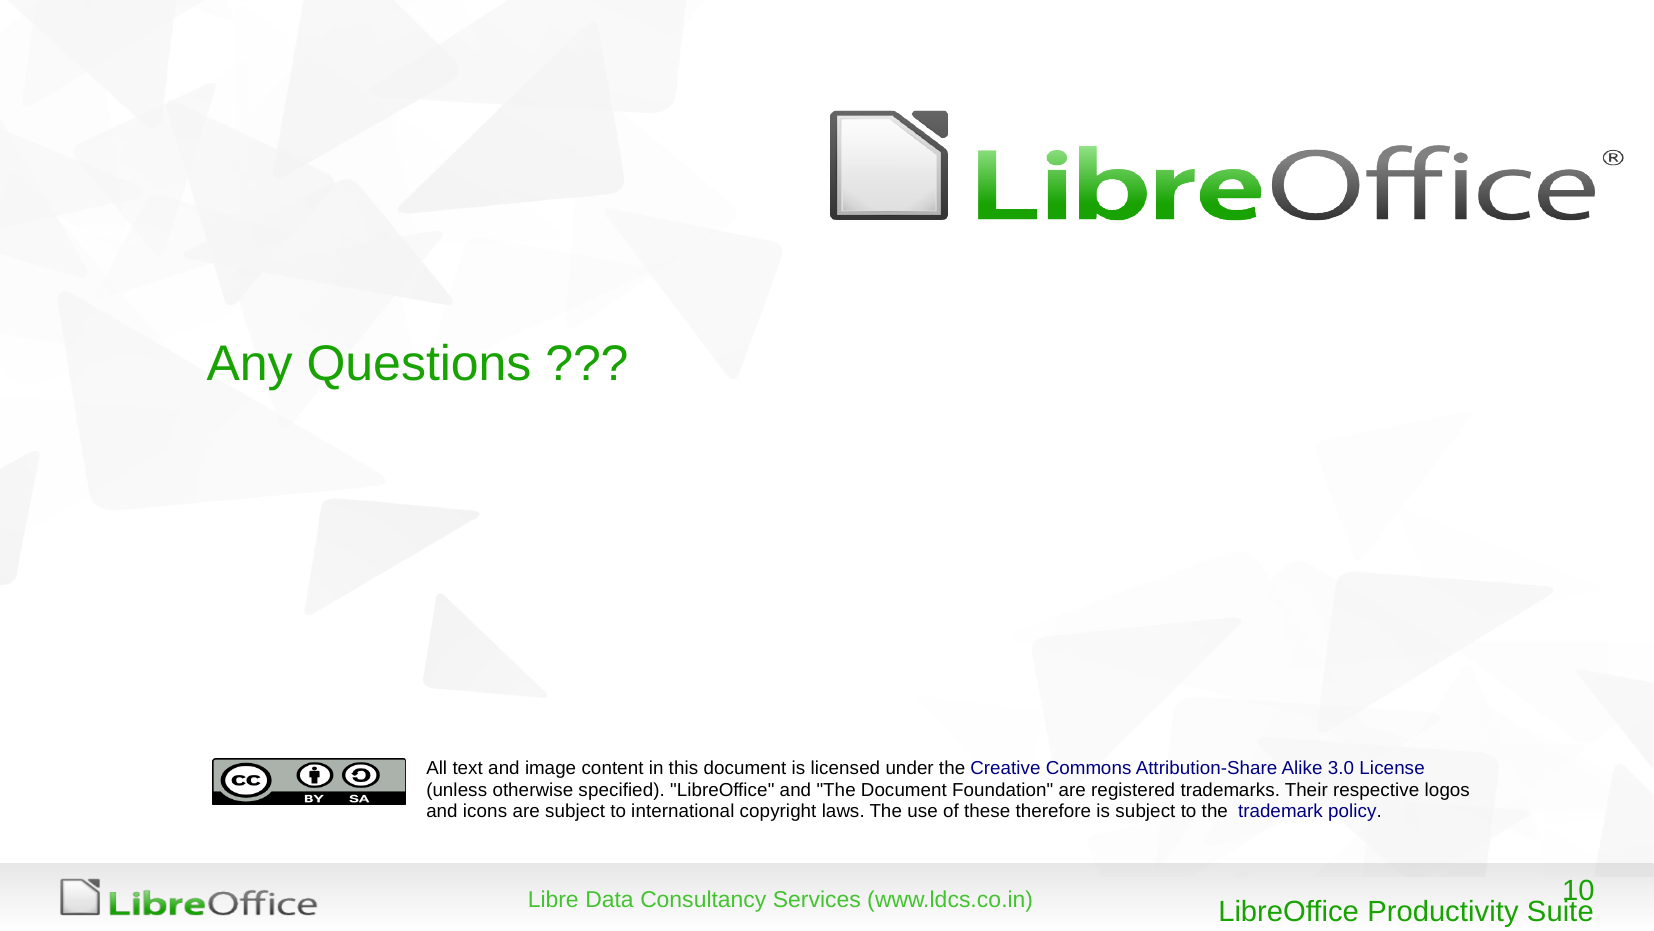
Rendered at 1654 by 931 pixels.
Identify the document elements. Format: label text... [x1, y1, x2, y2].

picture [41, 864, 337, 930]
picture [212, 758, 406, 805]
table_header Libre Data Consultancy Services (www.ldcs.co.in) [513, 879, 1060, 931]
title Any Questions ??? [206, 296, 1477, 430]
picture [915, 411, 1654, 877]
picture [0, 0, 1654, 698]
